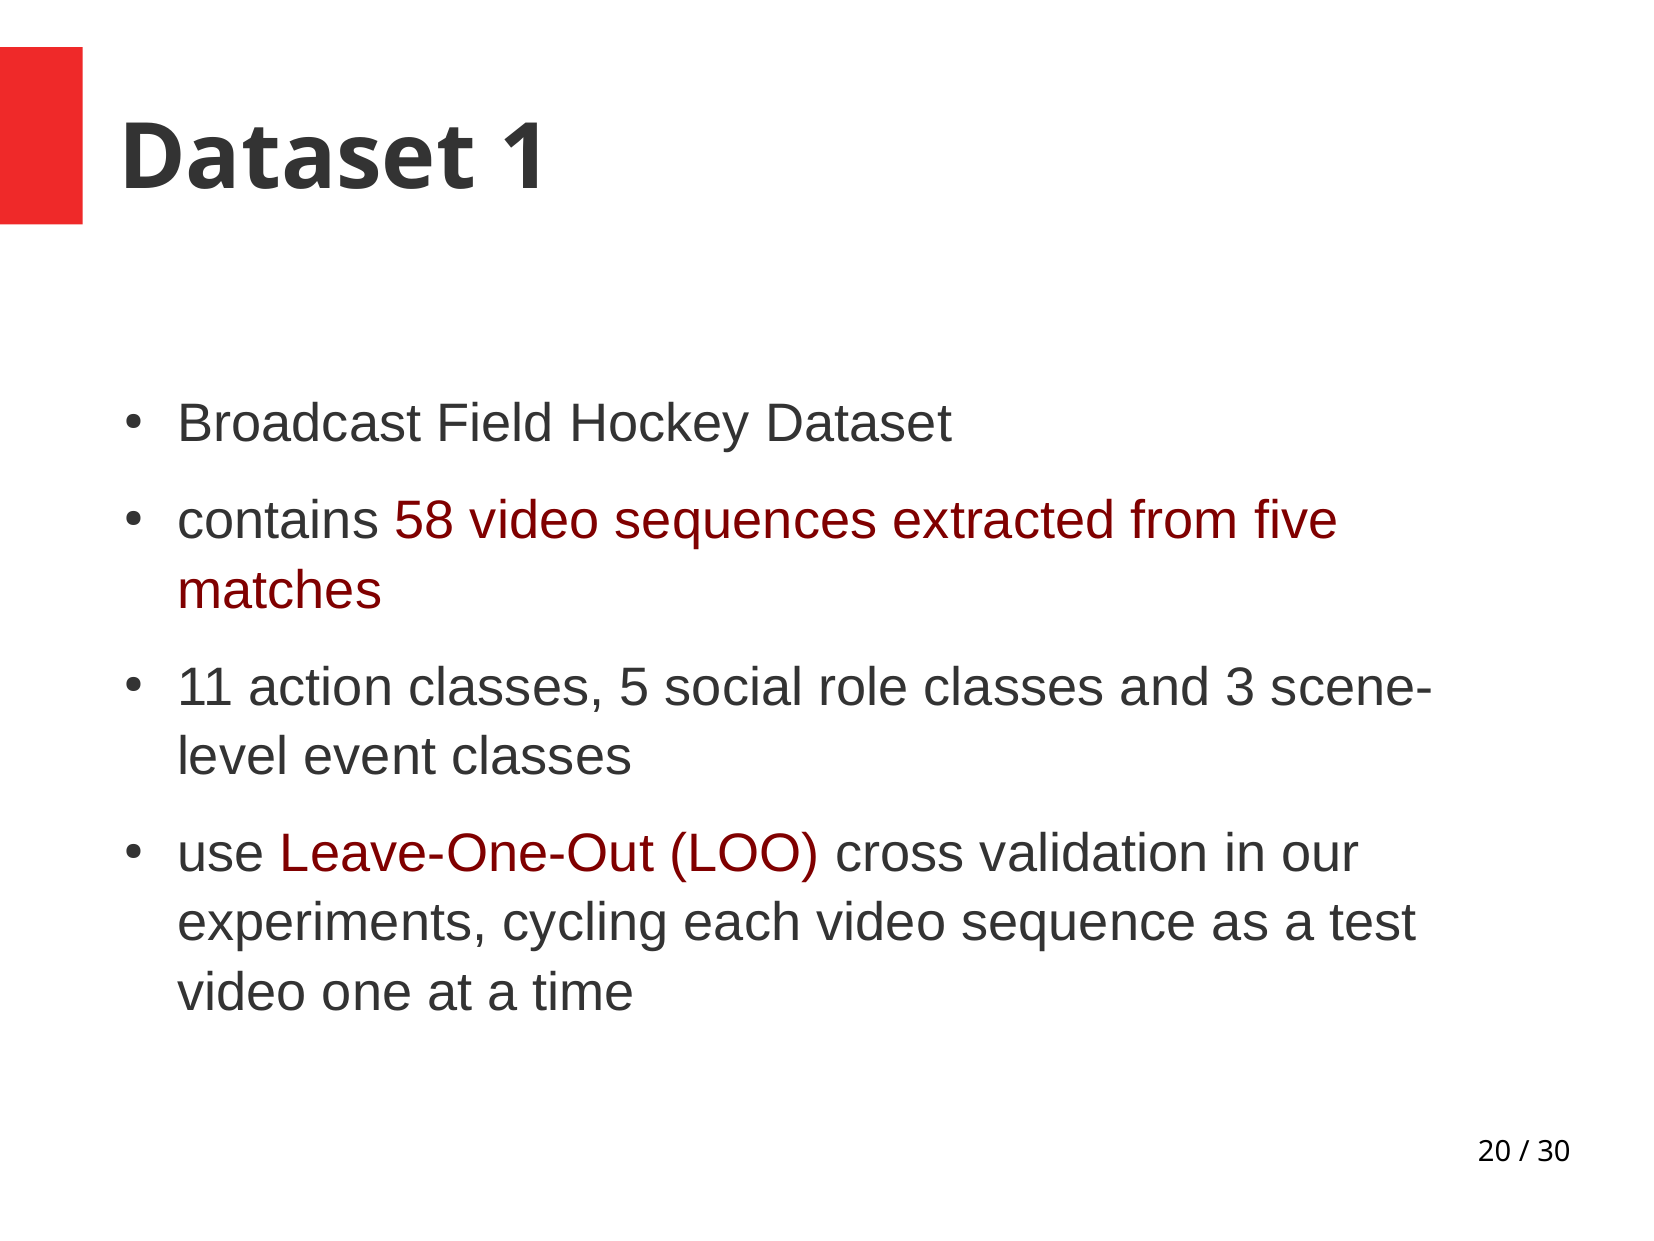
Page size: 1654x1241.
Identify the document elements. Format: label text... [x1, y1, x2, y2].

title Dataset 1 [118, 49, 1571, 257]
list Broadcast Field Hockey Dataset contains 58 video sequences extracted from five matches 11 action classes, 5 social role classes and 3 scene-level event classes use Leave-One-Out (LOO) cross validation in our experiments, cycling each video sequence as a test video one at a time [106, 383, 1477, 1099]
